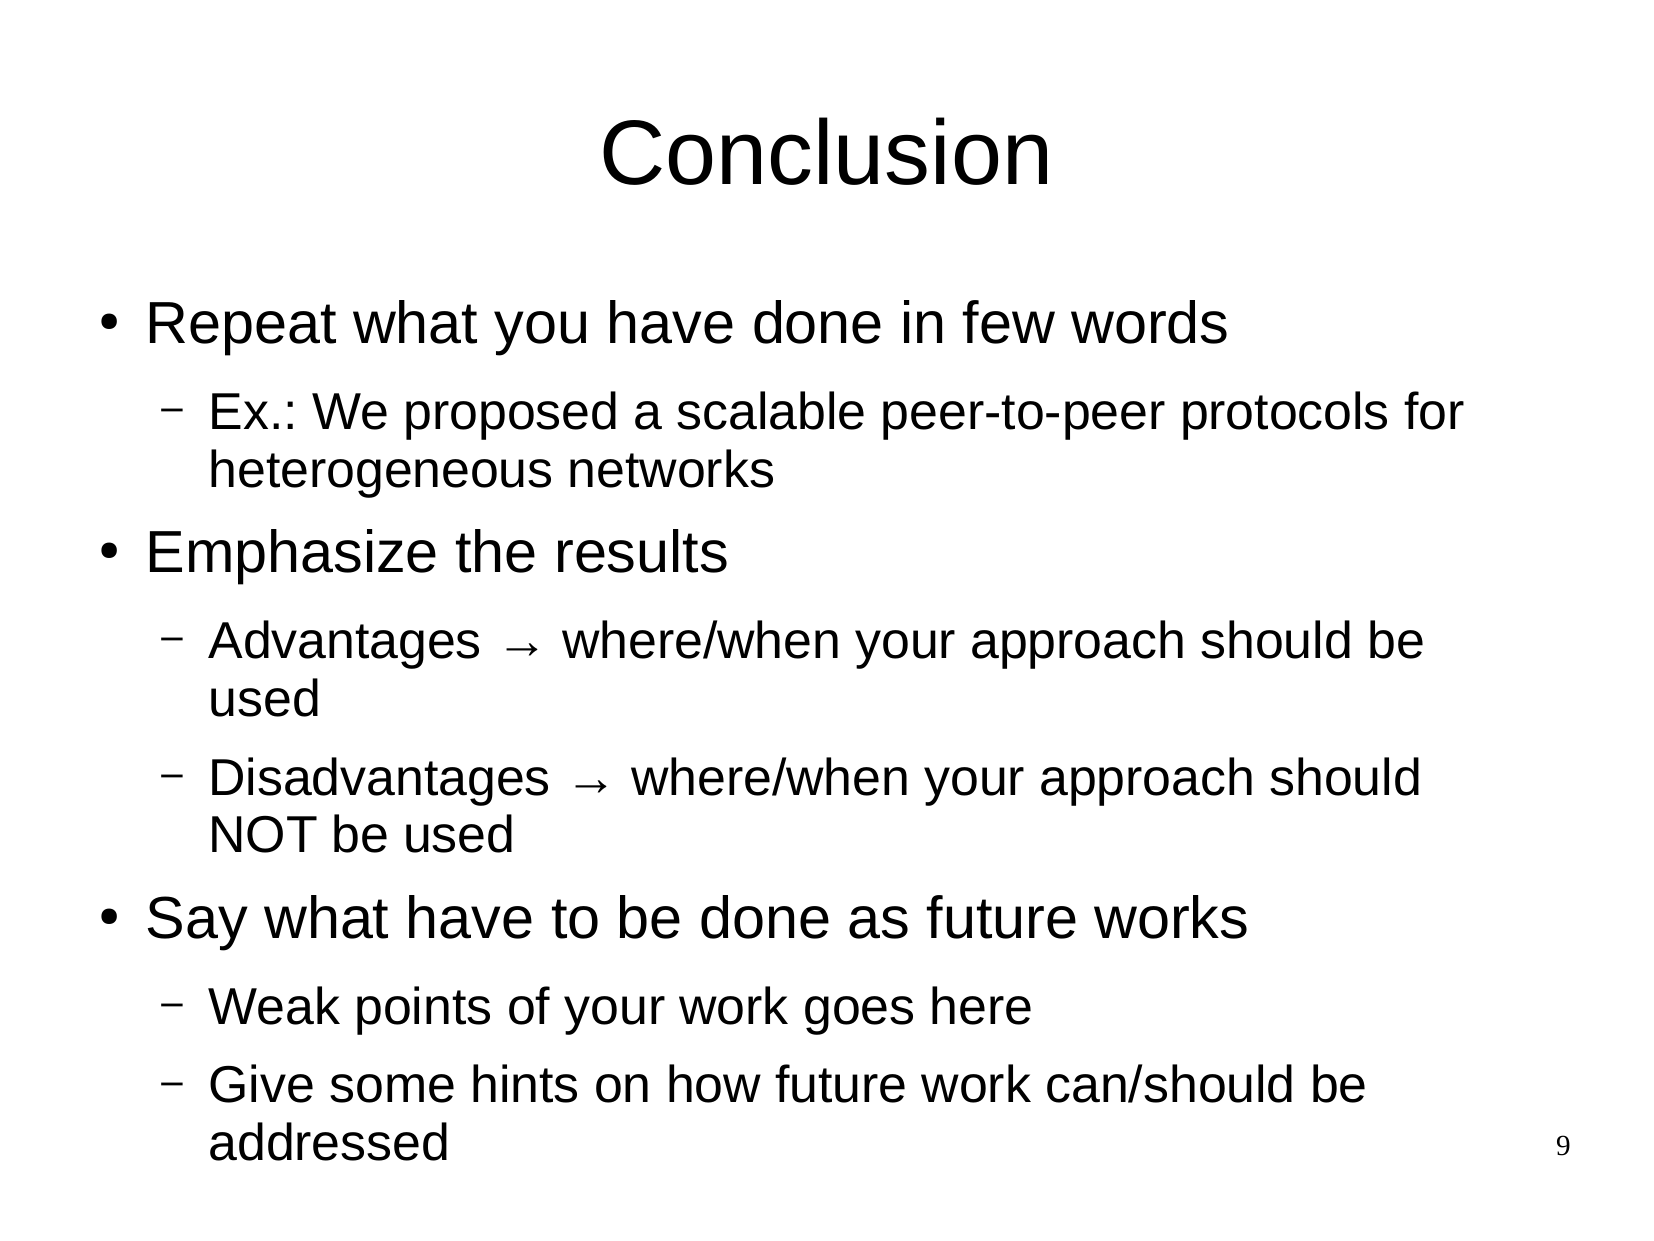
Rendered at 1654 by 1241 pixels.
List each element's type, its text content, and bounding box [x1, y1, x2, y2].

list Repeat what you have done in few words Ex.: We proposed a scalable peer-to-peer protocols for heterogeneous networks Emphasize the results Advantages → where/when your approach should be used Disadvantages → where/when your approach should NOT be used Say what have to be done as future works Weak points of your work goes here Give some hints on how future work can/should be addressed [82, 290, 1538, 1182]
title Conclusion [82, 49, 1571, 257]
